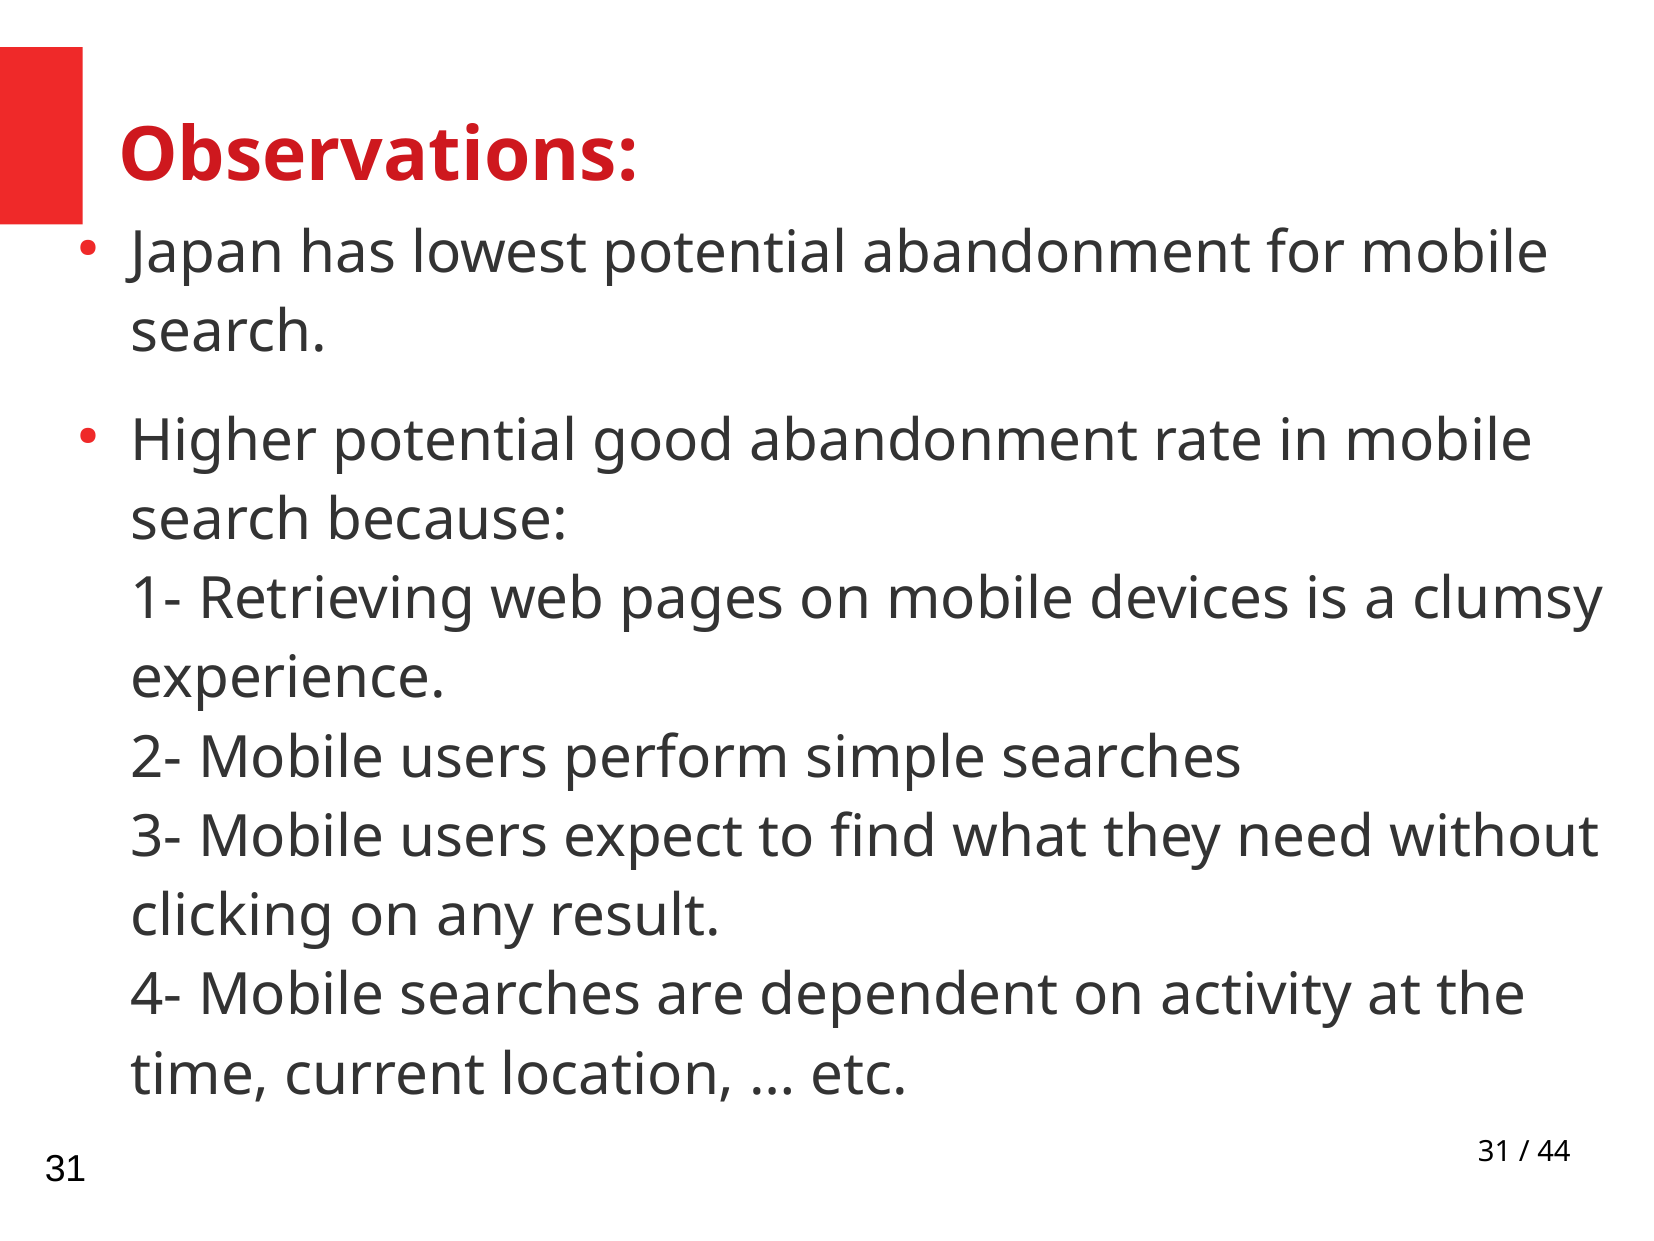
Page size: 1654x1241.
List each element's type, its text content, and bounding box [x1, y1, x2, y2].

list Japan has lowest potential abandonment for mobile search. Higher potential good abandonment rate in mobile search because: 1- Retrieving web pages on mobile devices is a clumsy experience. 2- Mobile users perform simple searches 3- Mobile users expect to find what they need without clicking on any result. 4- Mobile searches are dependent on activity at the time, current location, … etc. [60, 210, 1621, 1074]
title Observations: [118, 49, 1571, 210]
text_box 31 [30, 1140, 106, 1197]
